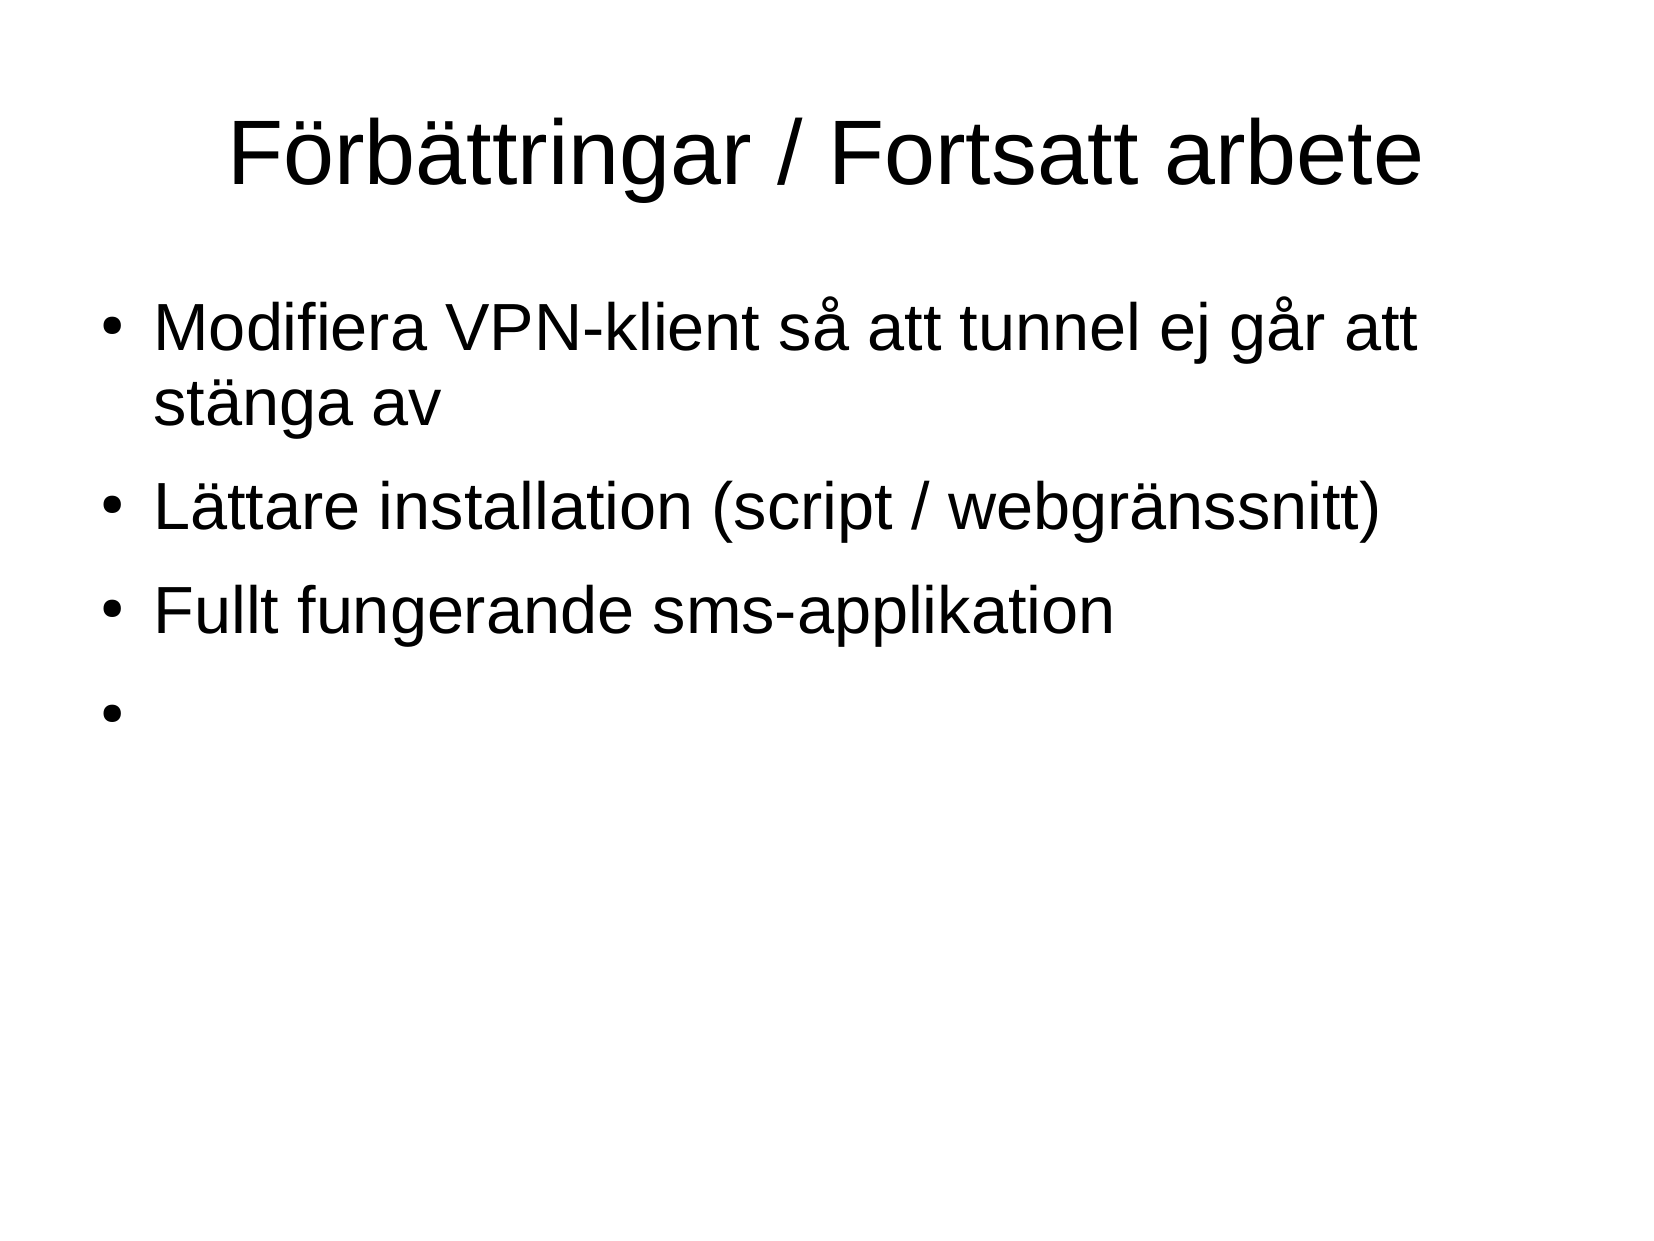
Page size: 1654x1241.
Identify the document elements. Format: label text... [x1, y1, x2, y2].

title Förbättringar / Fortsatt arbete [82, 0, 1571, 290]
list Modifiera VPN-klient så att tunnel ej går att stänga av Lättare installation (script / webgränssnitt) Fullt fungerande sms-applikation [82, 290, 1571, 1010]
